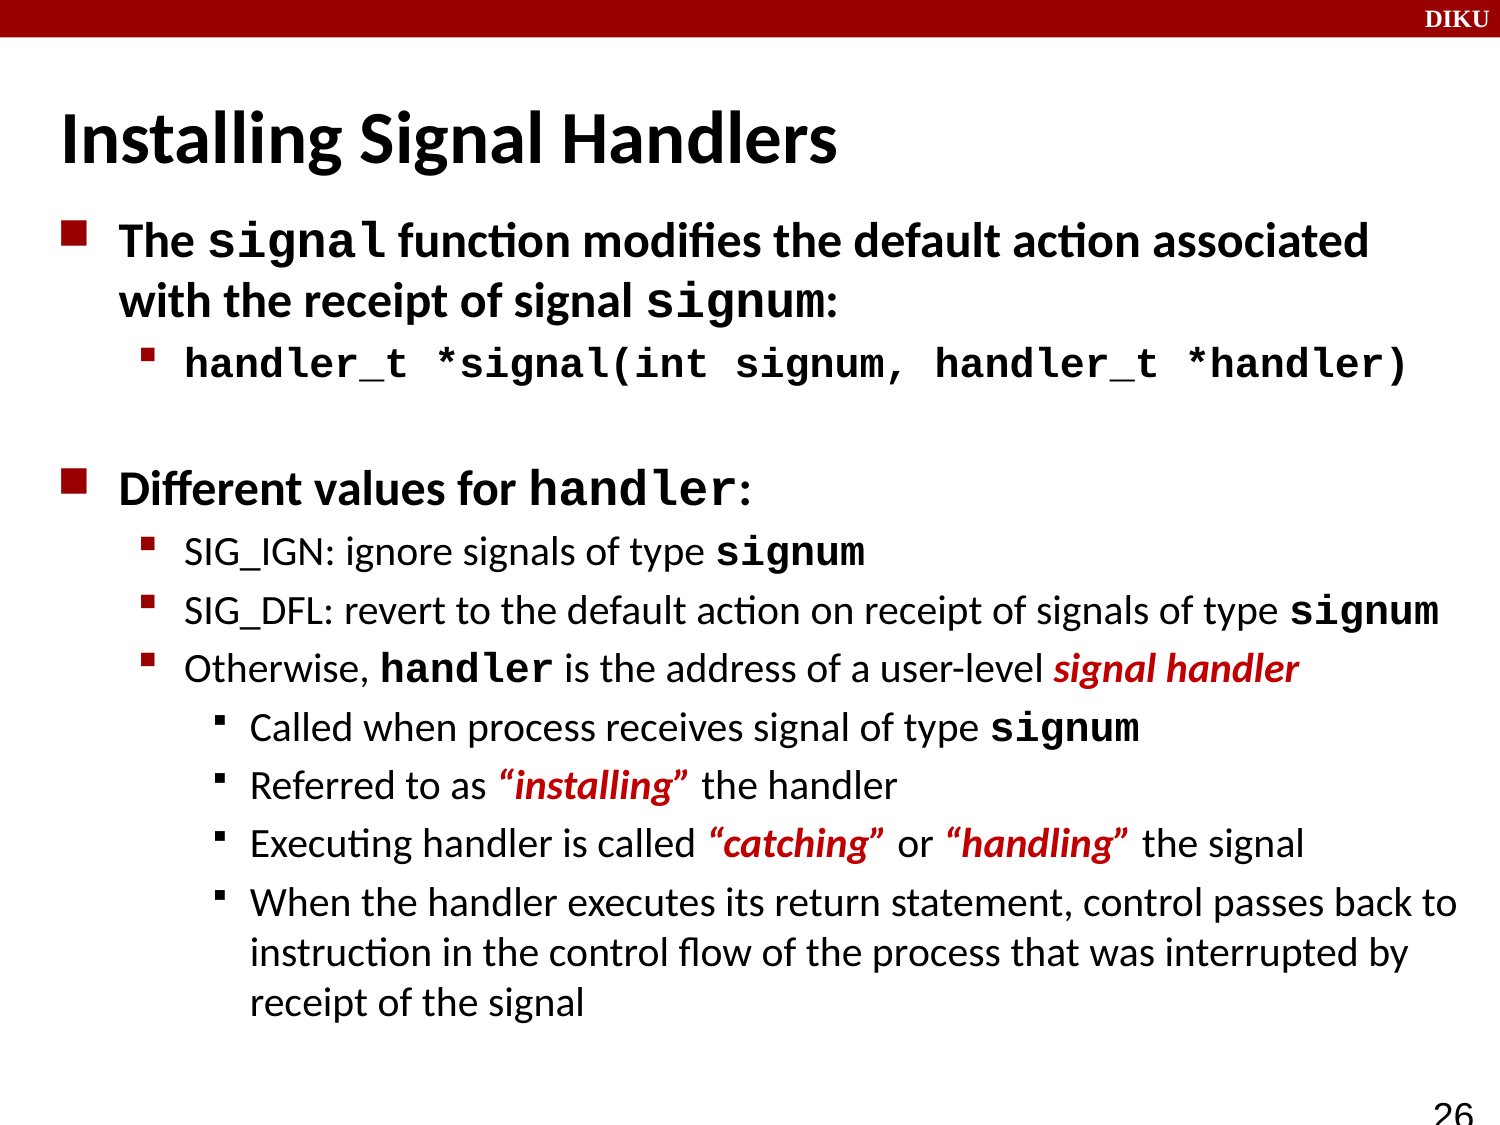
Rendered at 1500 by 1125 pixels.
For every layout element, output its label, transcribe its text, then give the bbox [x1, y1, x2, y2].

text_box Installing Signal Handlers [45, 71, 1292, 197]
text_box The signal function modifies the default action associated with the receipt of signal signum: handler_t *signal(int signum, handler_t *handler) Different values for handler: SIG_IGN: ignore signals of type signum SIG_DFL: revert to the default action on receipt of signals of type signum Otherwise, handler is the address of a user-level signal handler Called when process receives signal of type signum Referred to as “installing” the handler Executing handler is called “catching” or “handling” the signal When the handler executes its return statement, control passes back to instruction in the control flow of the process that was interrupted by receipt of the signal [47, 200, 1475, 1058]
